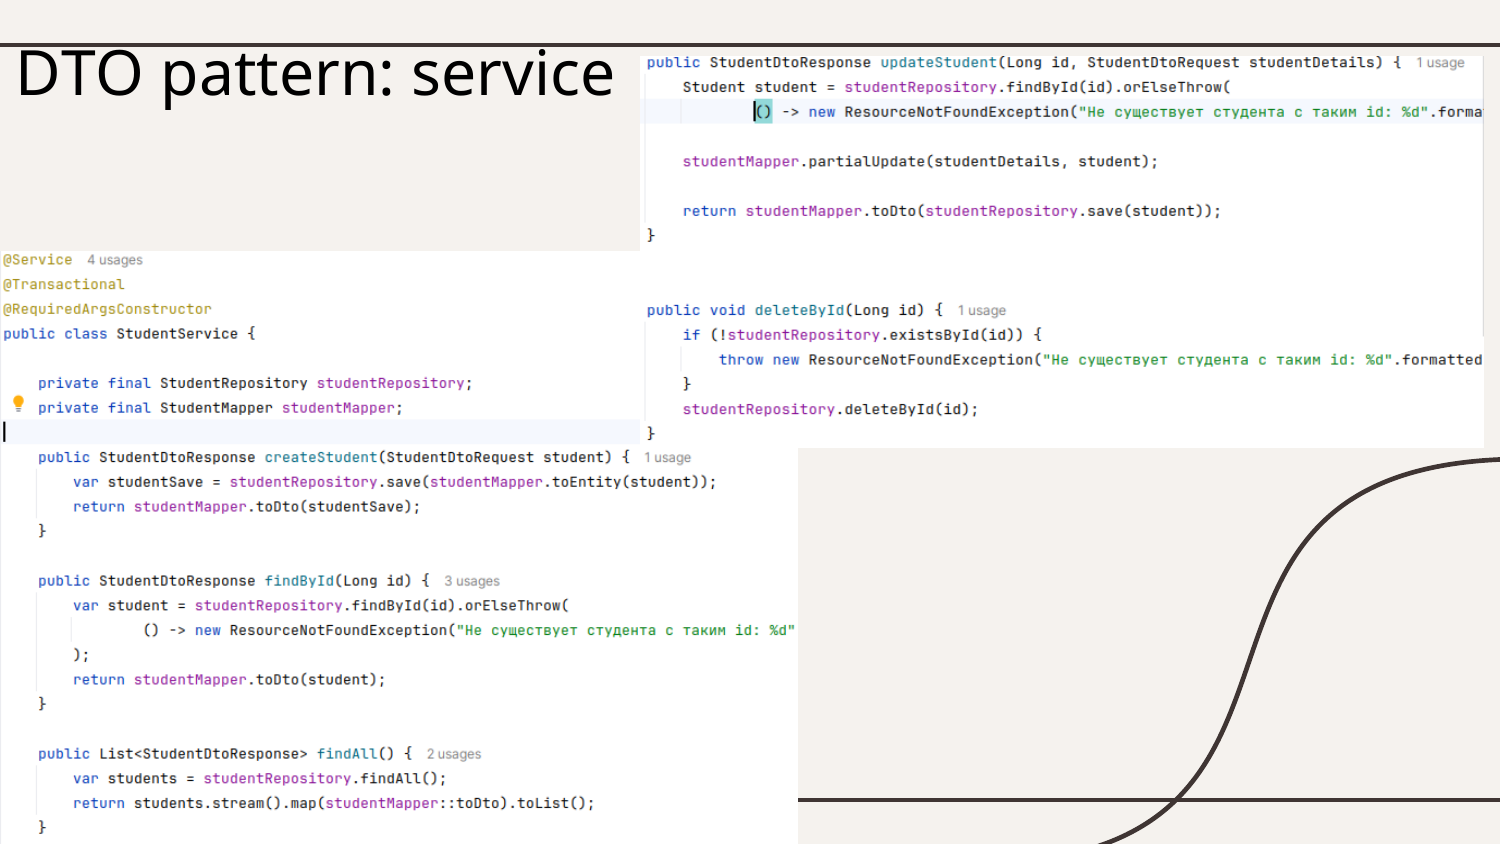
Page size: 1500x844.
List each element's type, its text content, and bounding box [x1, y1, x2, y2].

picture [0, 56, 1484, 844]
title DTO pattern: service [0, 18, 767, 100]
